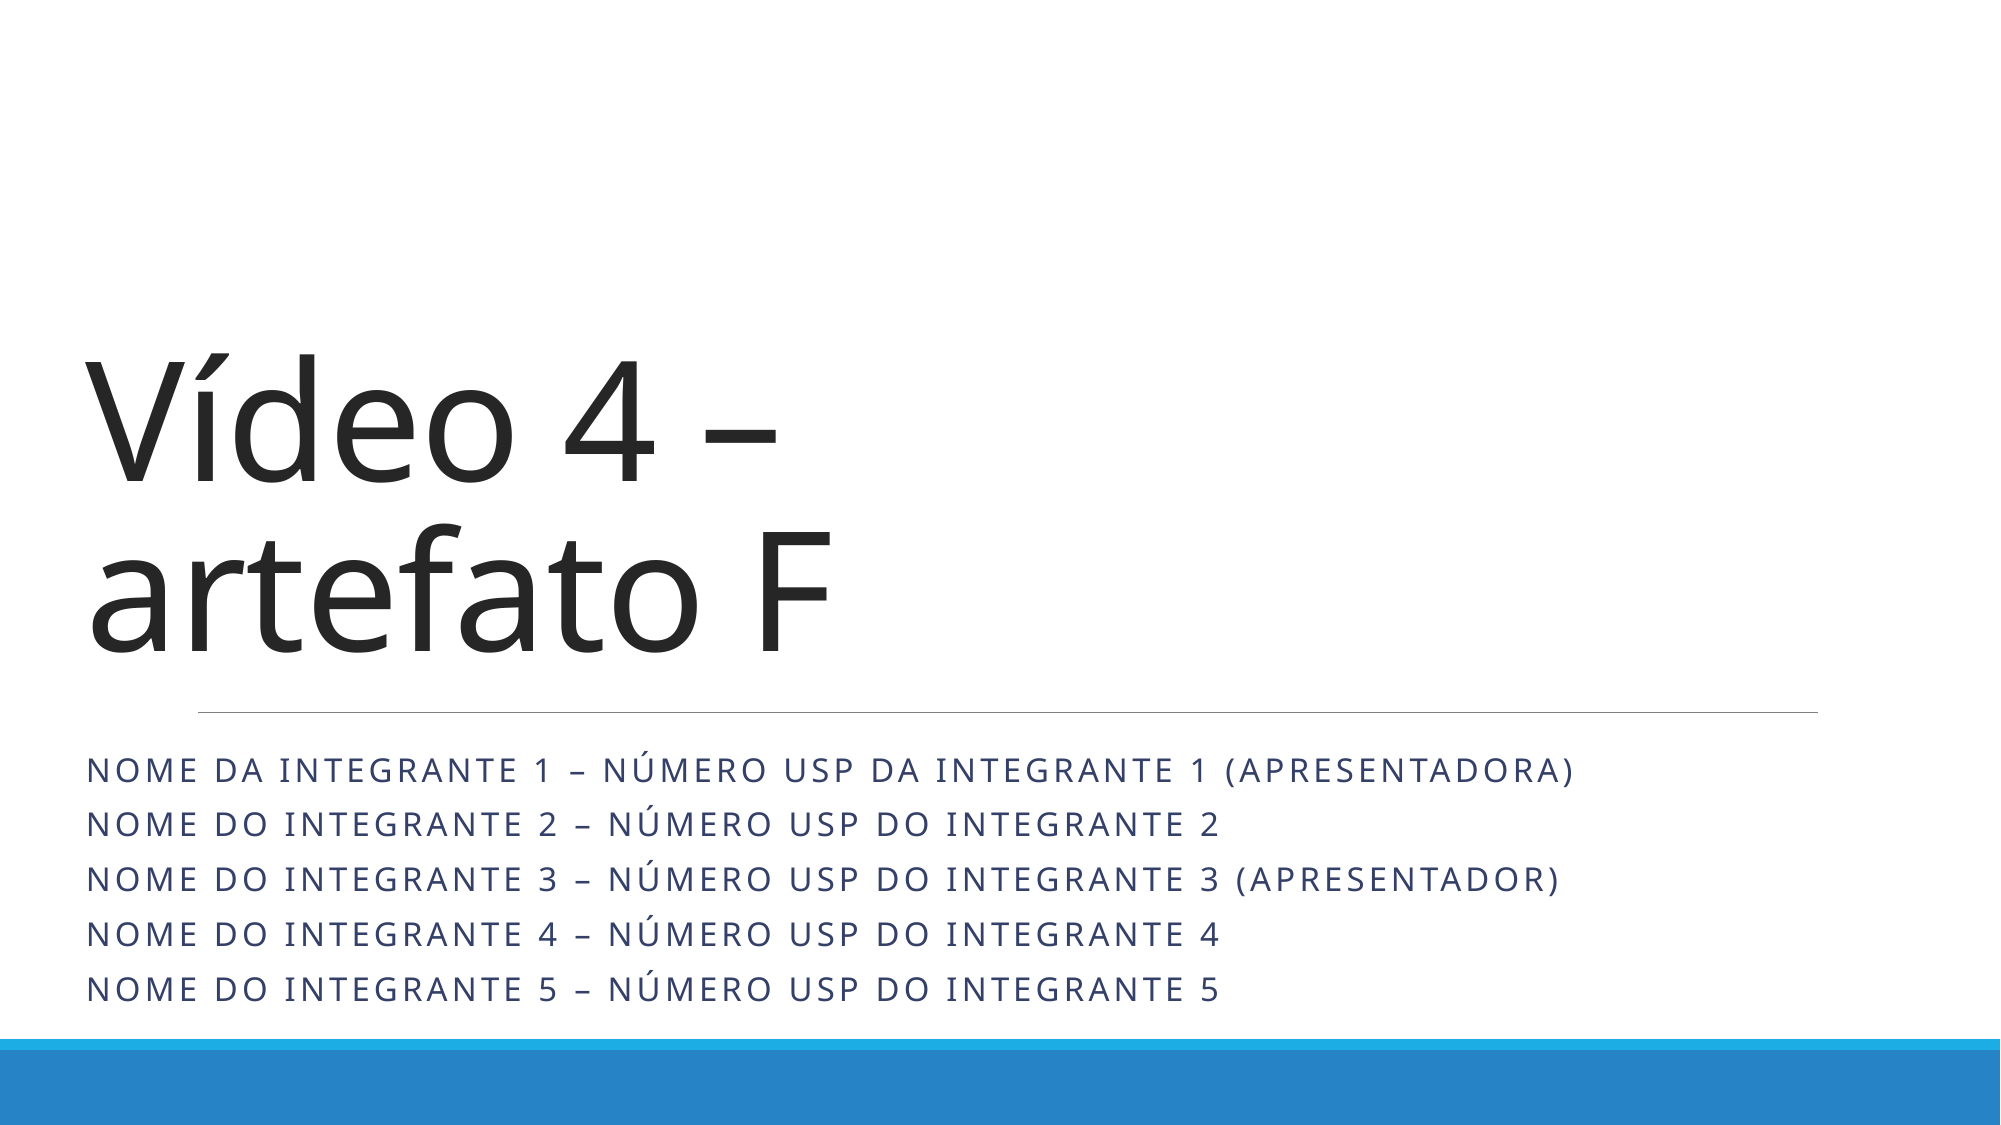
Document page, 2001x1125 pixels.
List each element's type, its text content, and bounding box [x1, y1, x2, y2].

title Vídeo 4 – artefato F [70, 301, 1354, 693]
subtitle Nome da integrante 1 – número Usp da integrante 1 (apresentadorA) Nome do integrante 2 – número Usp do integrante 2 Nome do integrante 3 – número Usp do integrante 3 (apresentador) Nome do integrante 4 – número Usp do integrante 4 Nome do integrante 5 – número Usp do integrante 5 [70, 746, 1880, 1018]
